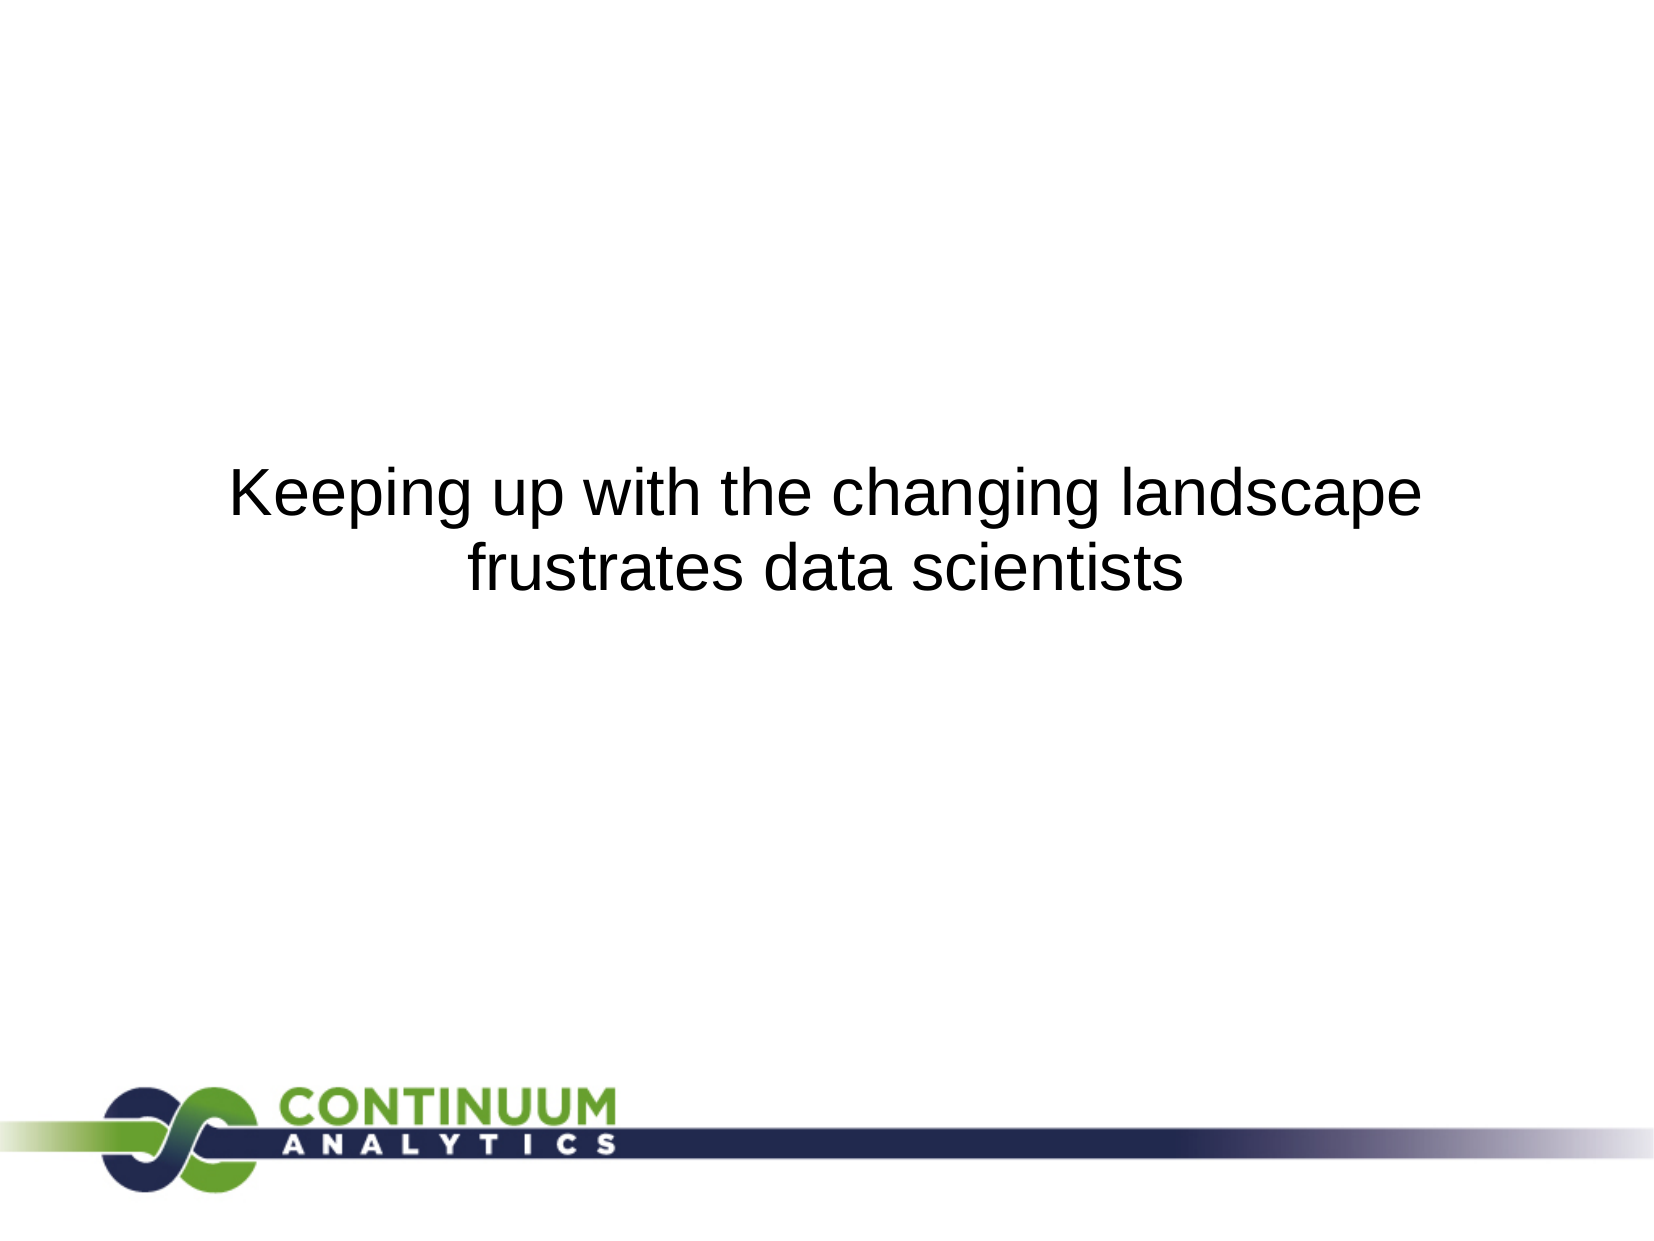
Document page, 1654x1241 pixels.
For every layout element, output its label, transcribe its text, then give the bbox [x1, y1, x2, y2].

subtitle Keeping up with the changing landscape frustrates data scientists [82, 49, 1571, 1010]
